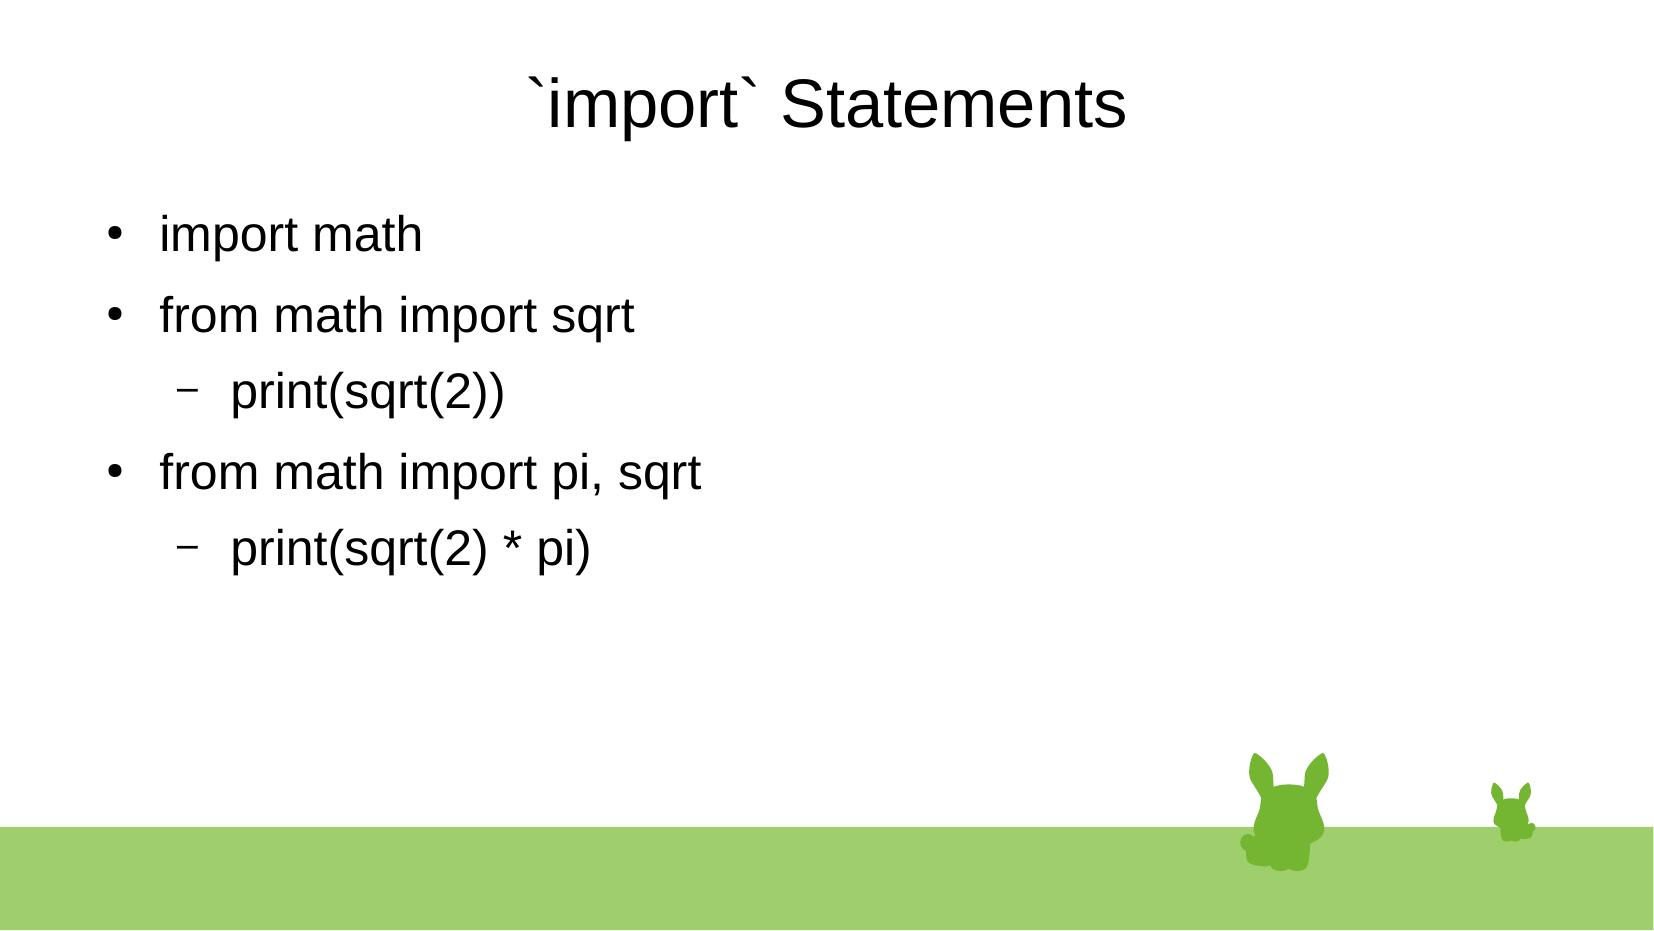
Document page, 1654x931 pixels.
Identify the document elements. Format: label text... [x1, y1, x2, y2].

title `import` Statements [88, 29, 1565, 178]
list import math from math import sqrt print(sqrt(2)) from math import pi, sqrt print(sqrt(2) * pi) [88, 206, 1565, 739]
